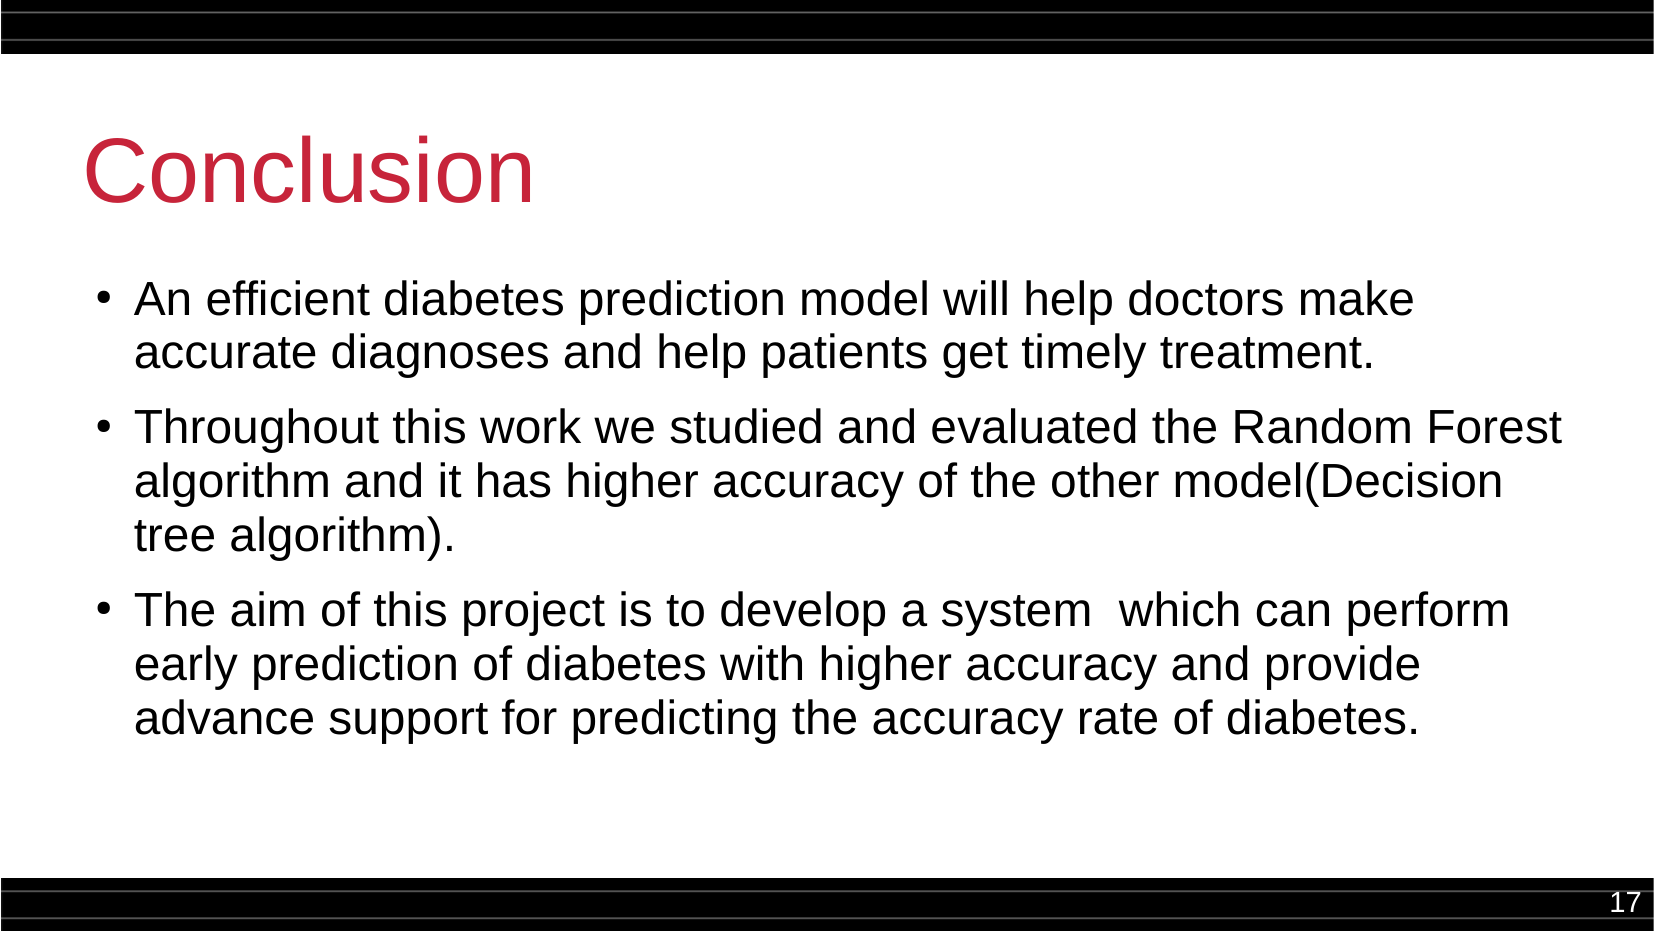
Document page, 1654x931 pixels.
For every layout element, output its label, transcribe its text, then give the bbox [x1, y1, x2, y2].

list An efficient diabetes prediction model will help doctors make accurate diagnoses and help patients get timely treatment. Throughout this work we studied and evaluated the Random Forest algorithm and it has higher accuracy of the other model(Decision tree algorithm). The aim of this project is to develop a system which can perform early prediction of diabetes with higher accuracy and provide advance support for predicting the accuracy rate of diabetes. [82, 271, 1571, 758]
picture [1, 878, 1654, 931]
title Conclusion [82, 92, 1571, 249]
picture [1, 0, 1654, 54]
